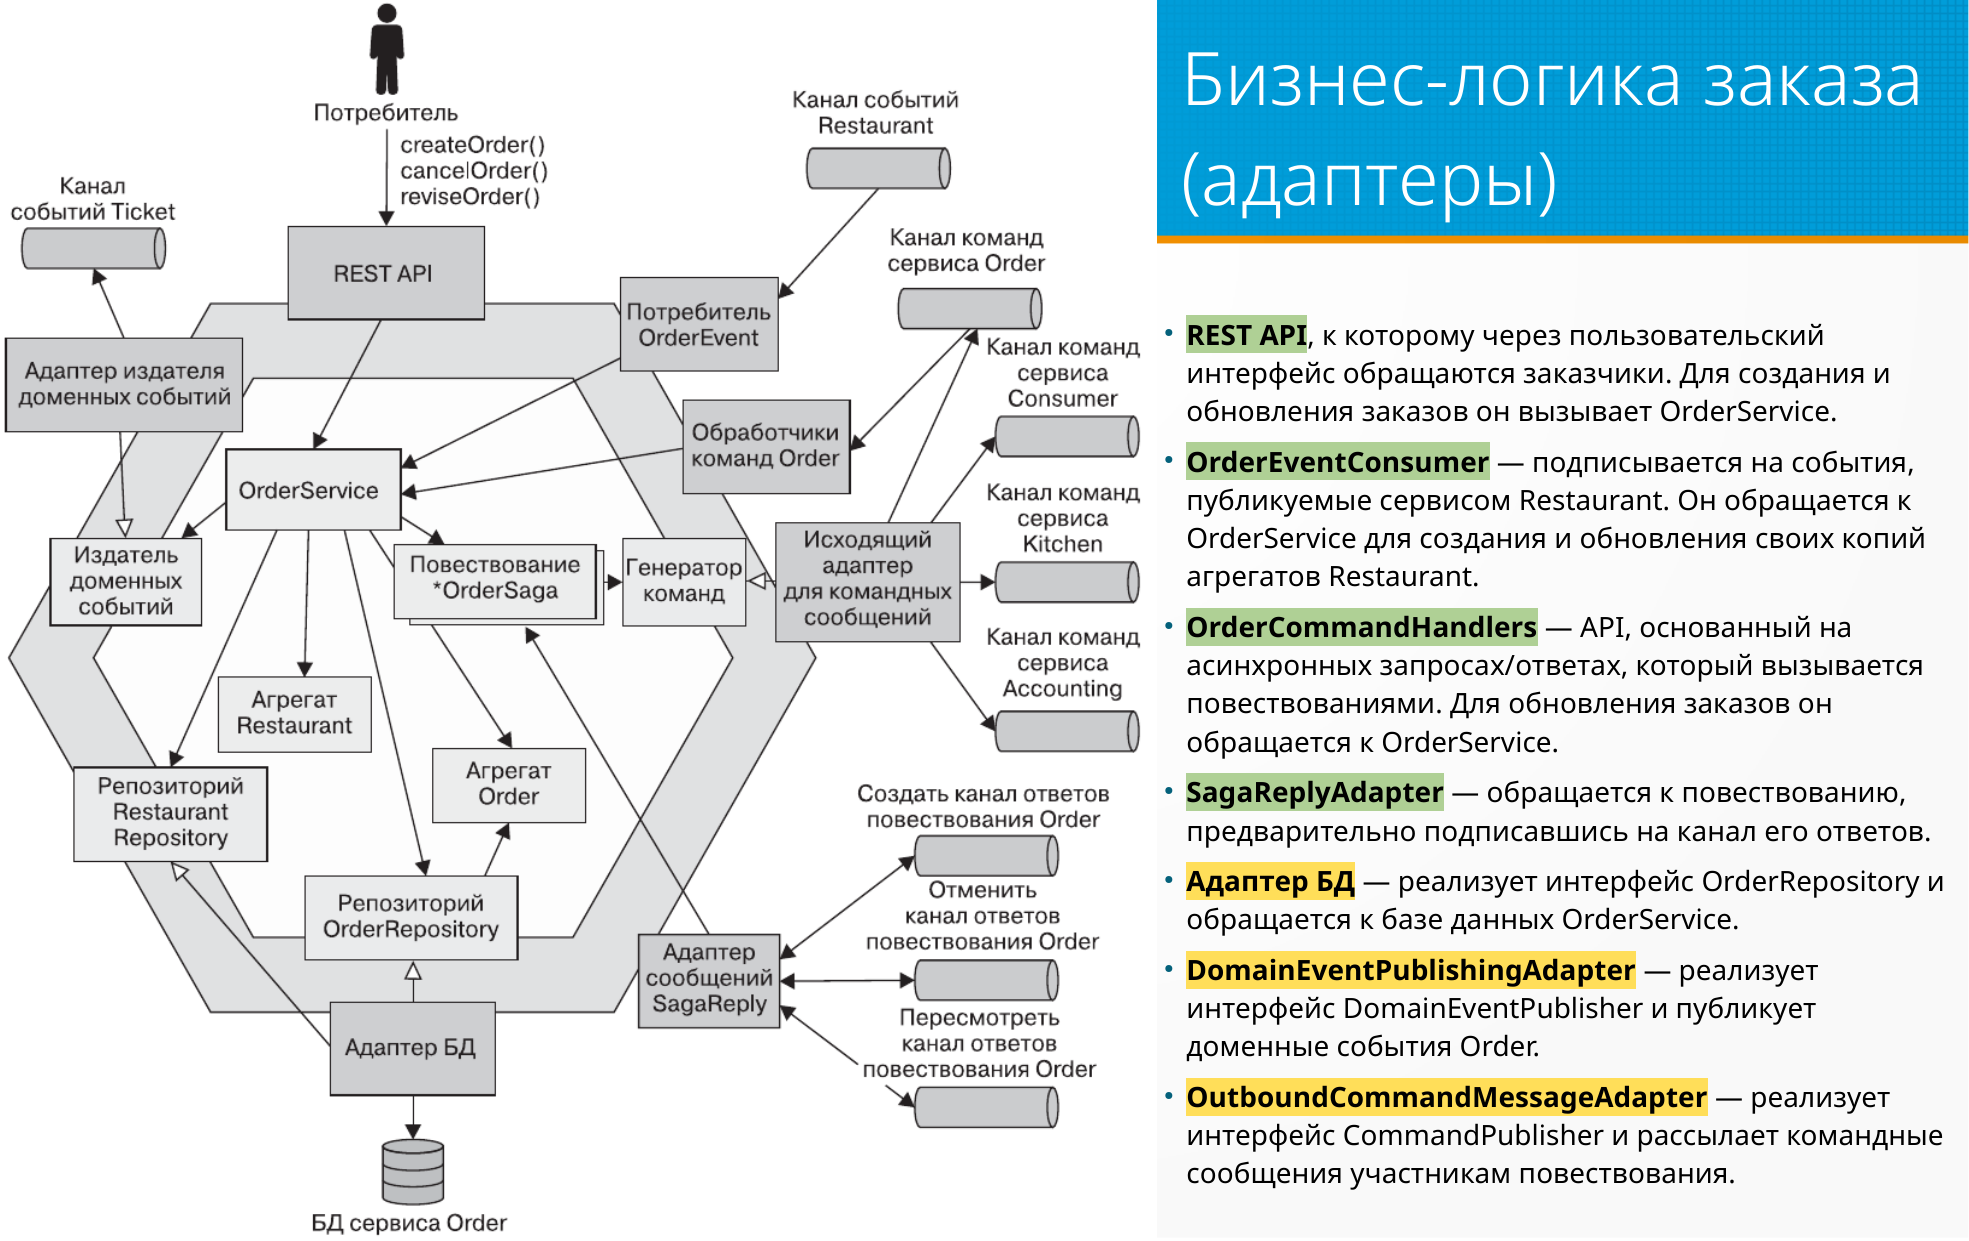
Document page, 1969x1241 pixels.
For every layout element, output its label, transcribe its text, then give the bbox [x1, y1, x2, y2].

list REST API, к которому через пользовательский интерфейс обращаются заказчики. Для создания и обновления заказов он вызывает OrderService. OrderEventConsumer — подписывается на события, публикуемые сервисом Restaurant. Он обращается к OrderService для создания и обновления своих копий агрегатов Restaurant. OrderCommandHandlers — API, основанный на асинхронных запросах/ответах, который вызывается повествованиями. Для обновления заказов он обращается к OrderService. SagaReplyAdapter — обращается к повествованию, предварительно подписавшись на канал его ответов. Адаптер БД — реализует интерфейс OrderRepository и обращается к базе данных OrderService. DomainEventPublishingAdapter — реализует интерфейс DomainEventPublisher и публикует доменные события Order. OutboundCommandMessageAdapter — реализует интерфейс CommandPublisher и рассылает командные сообщения участникам повествования. [1157, 315, 1949, 1217]
title Бизнес-логика заказа (адаптеры) [1181, 19, 1961, 227]
picture [0, 0, 1969, 1241]
